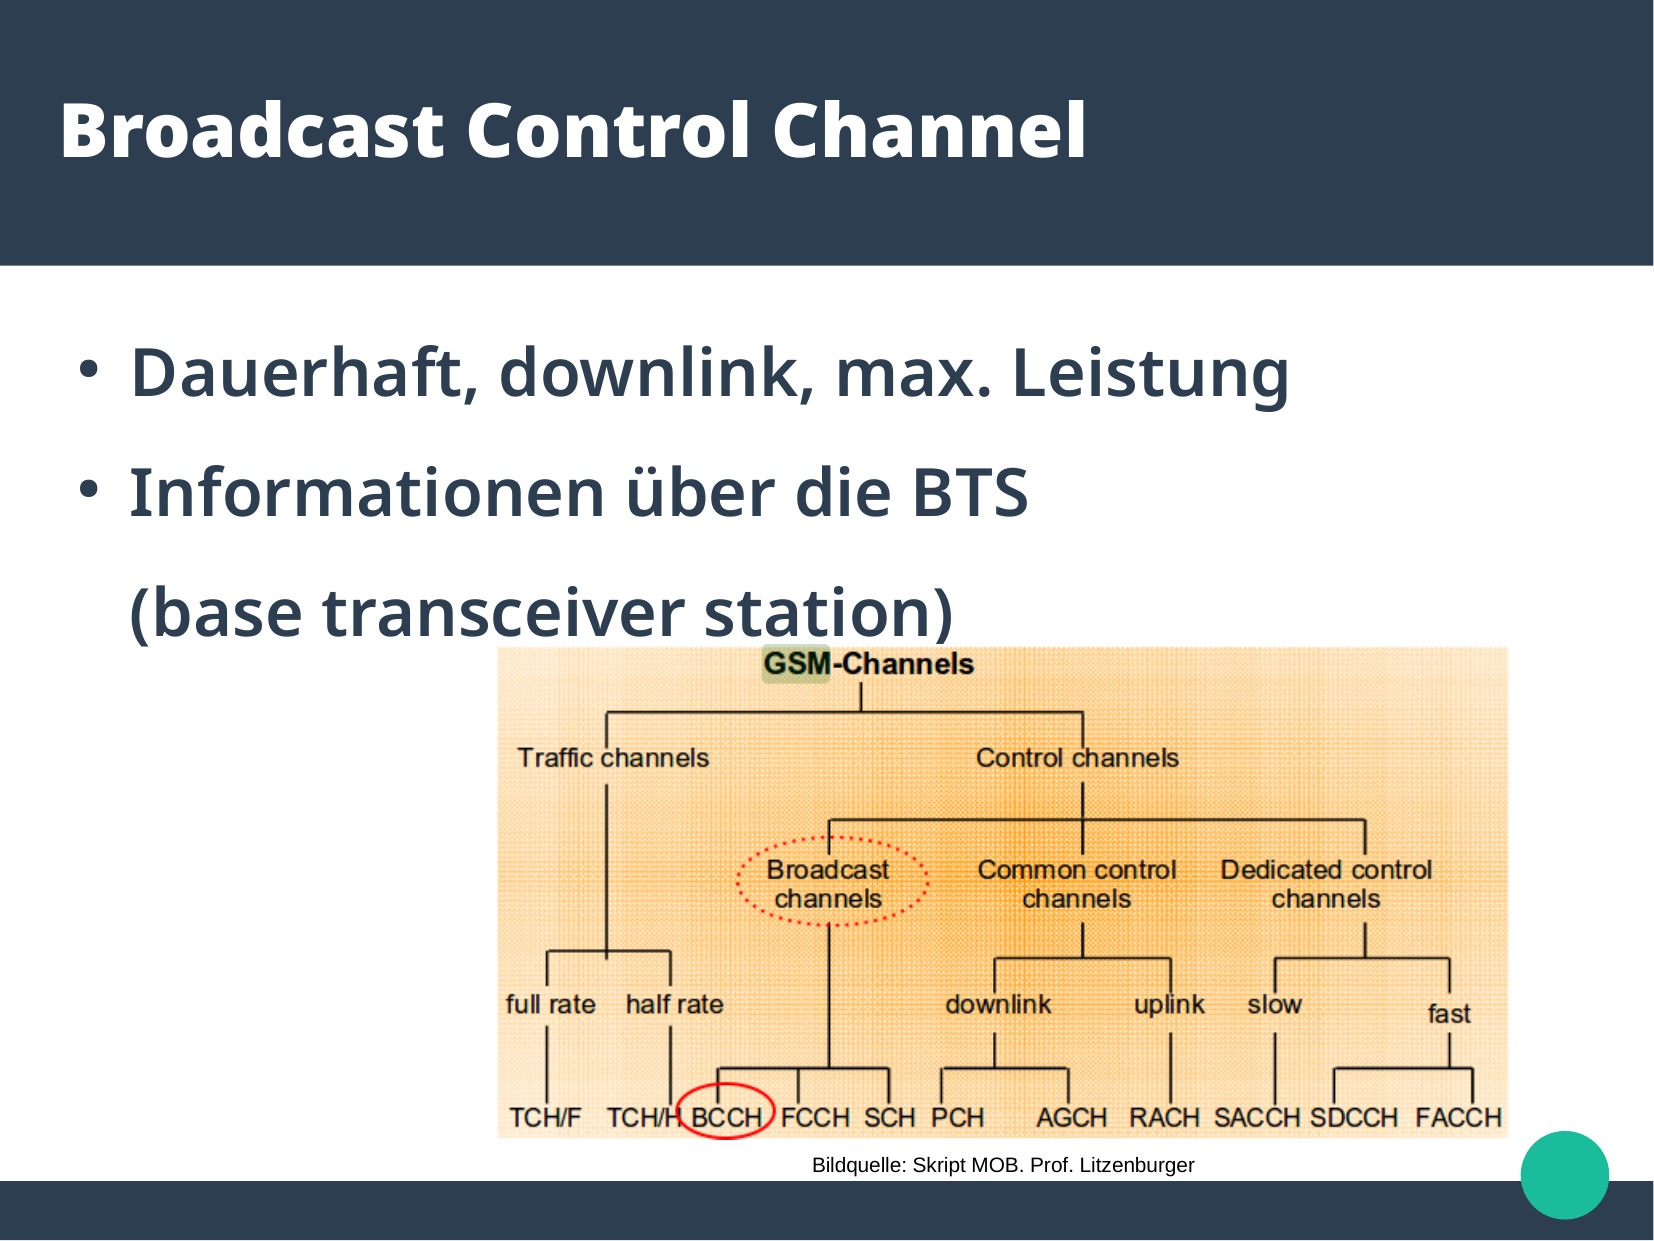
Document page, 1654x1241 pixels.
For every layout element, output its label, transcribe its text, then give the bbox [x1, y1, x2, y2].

picture [495, 644, 1513, 1141]
title Broadcast Control Channel [59, 49, 1595, 207]
list Dauerhaft, downlink, max. Leistung Informationen über die BTS (base transceiver station) [59, 324, 1595, 720]
